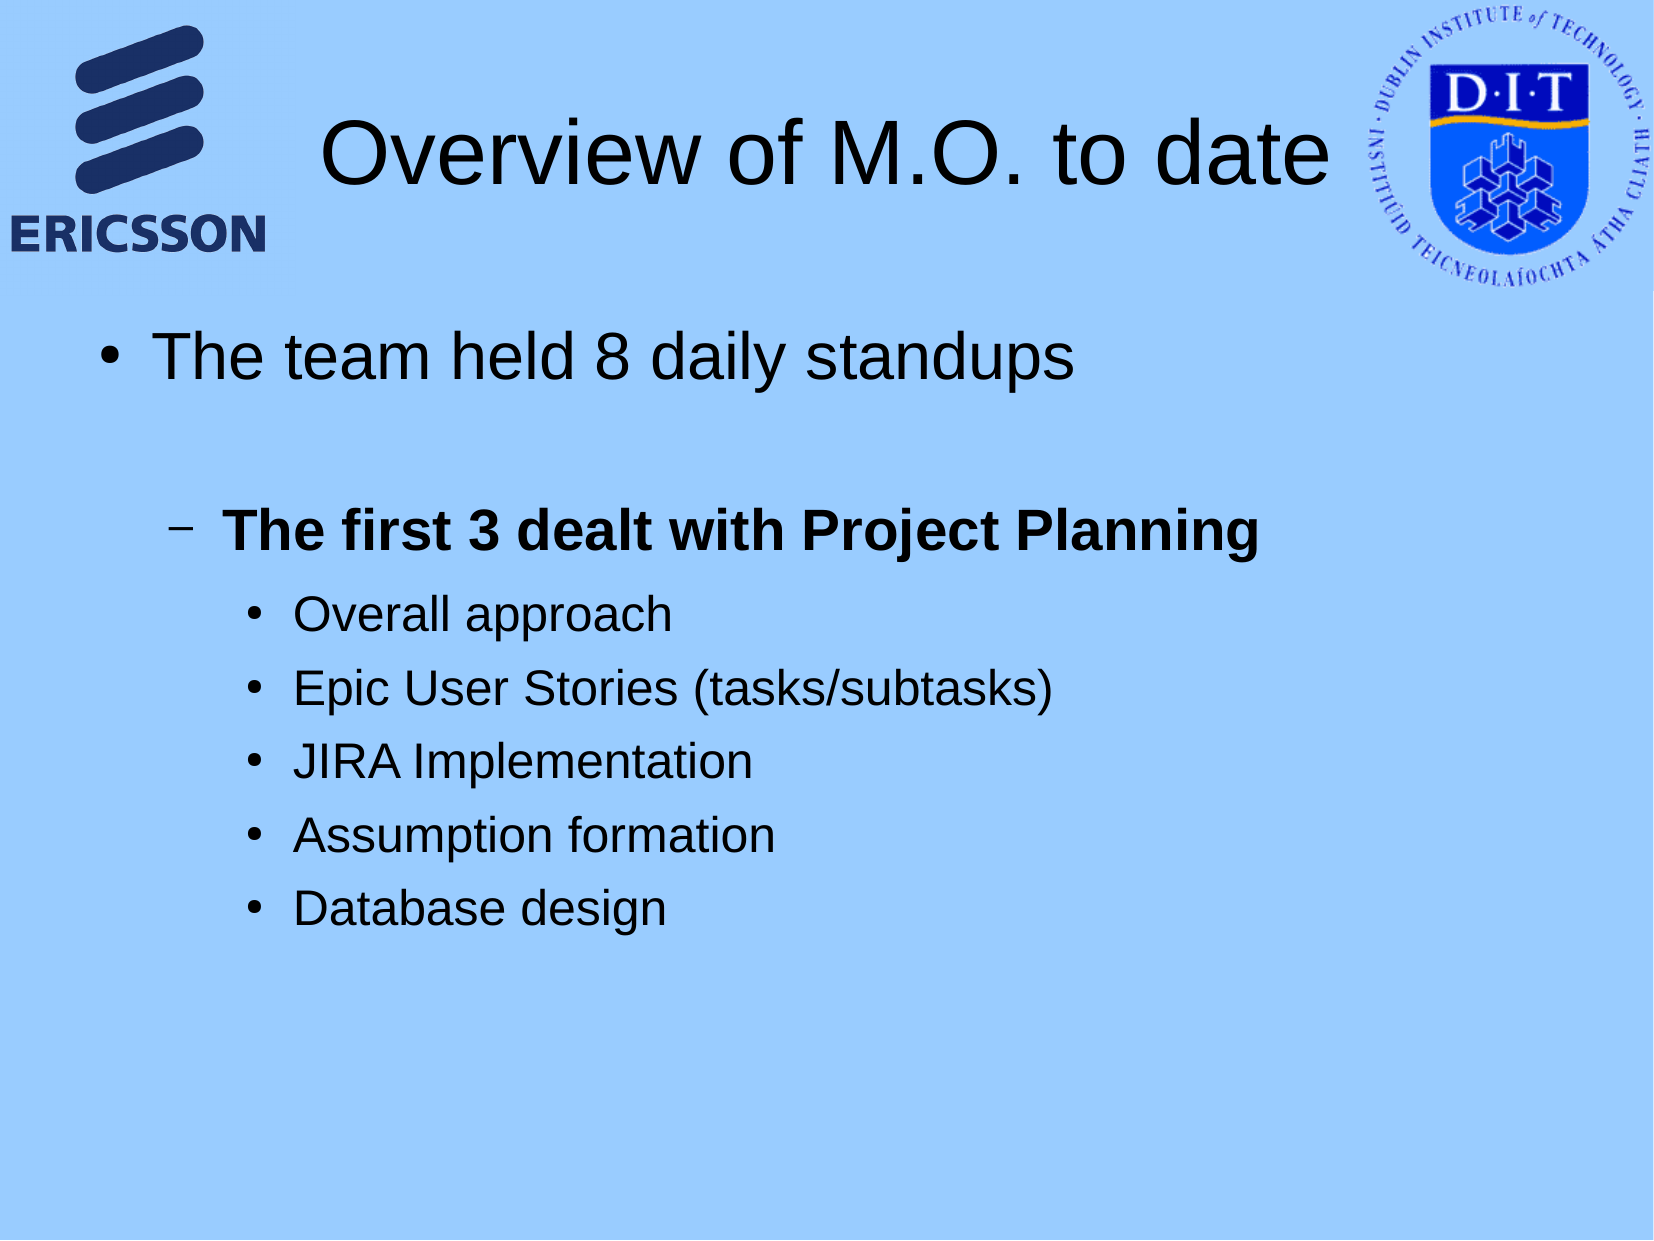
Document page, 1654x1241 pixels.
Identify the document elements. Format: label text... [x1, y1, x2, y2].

picture [1364, 0, 1654, 291]
list The team held 8 daily standups The first 3 dealt with Project Planning Overall approach Epic User Stories (tasks/subtasks) JIRA Implementation Assumption formation Database design [80, 318, 1536, 1163]
picture [0, 0, 296, 296]
title Overview of M.O. to date [82, 49, 1571, 257]
